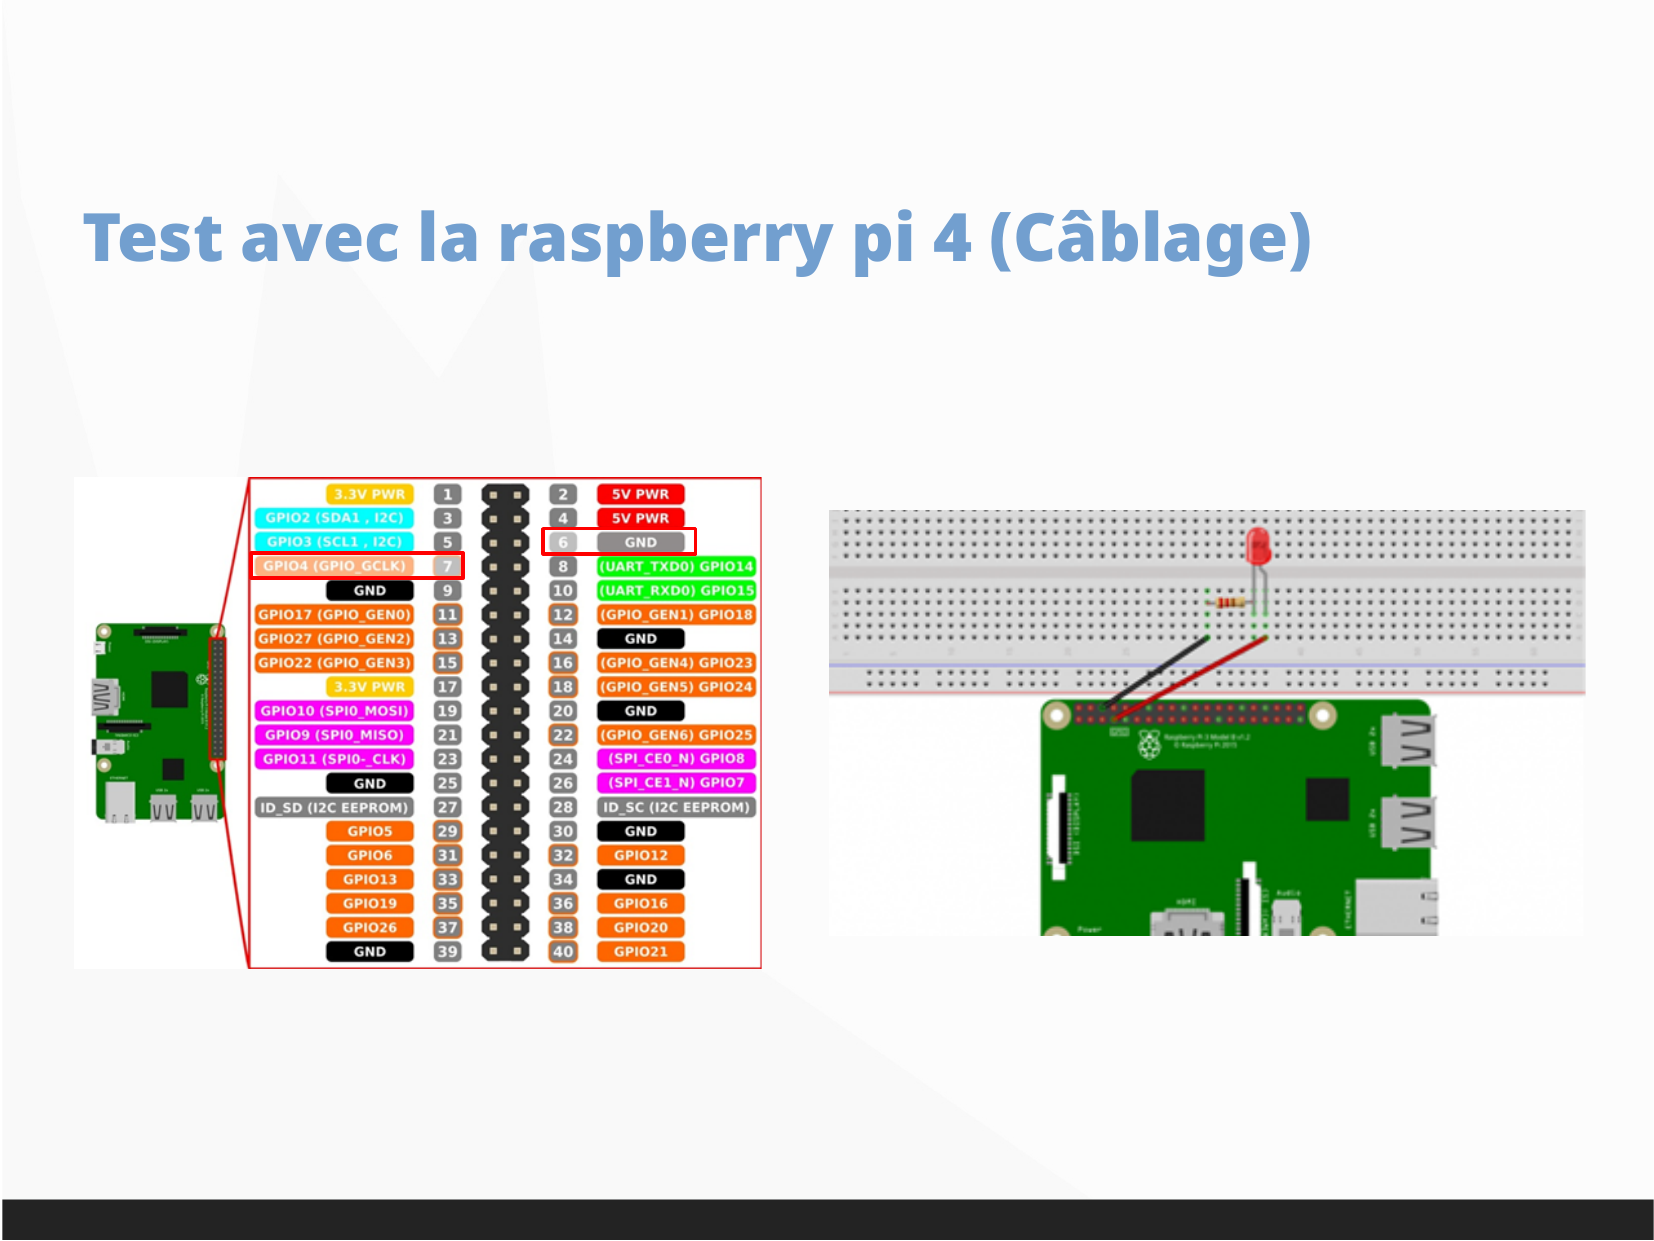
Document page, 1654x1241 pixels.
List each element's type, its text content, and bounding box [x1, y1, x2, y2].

title Test avec la raspberry pi 4 (Câblage) [82, 132, 1571, 340]
picture [2, 0, 1654, 1241]
text_box [251, 553, 464, 579]
text_box [543, 528, 696, 554]
